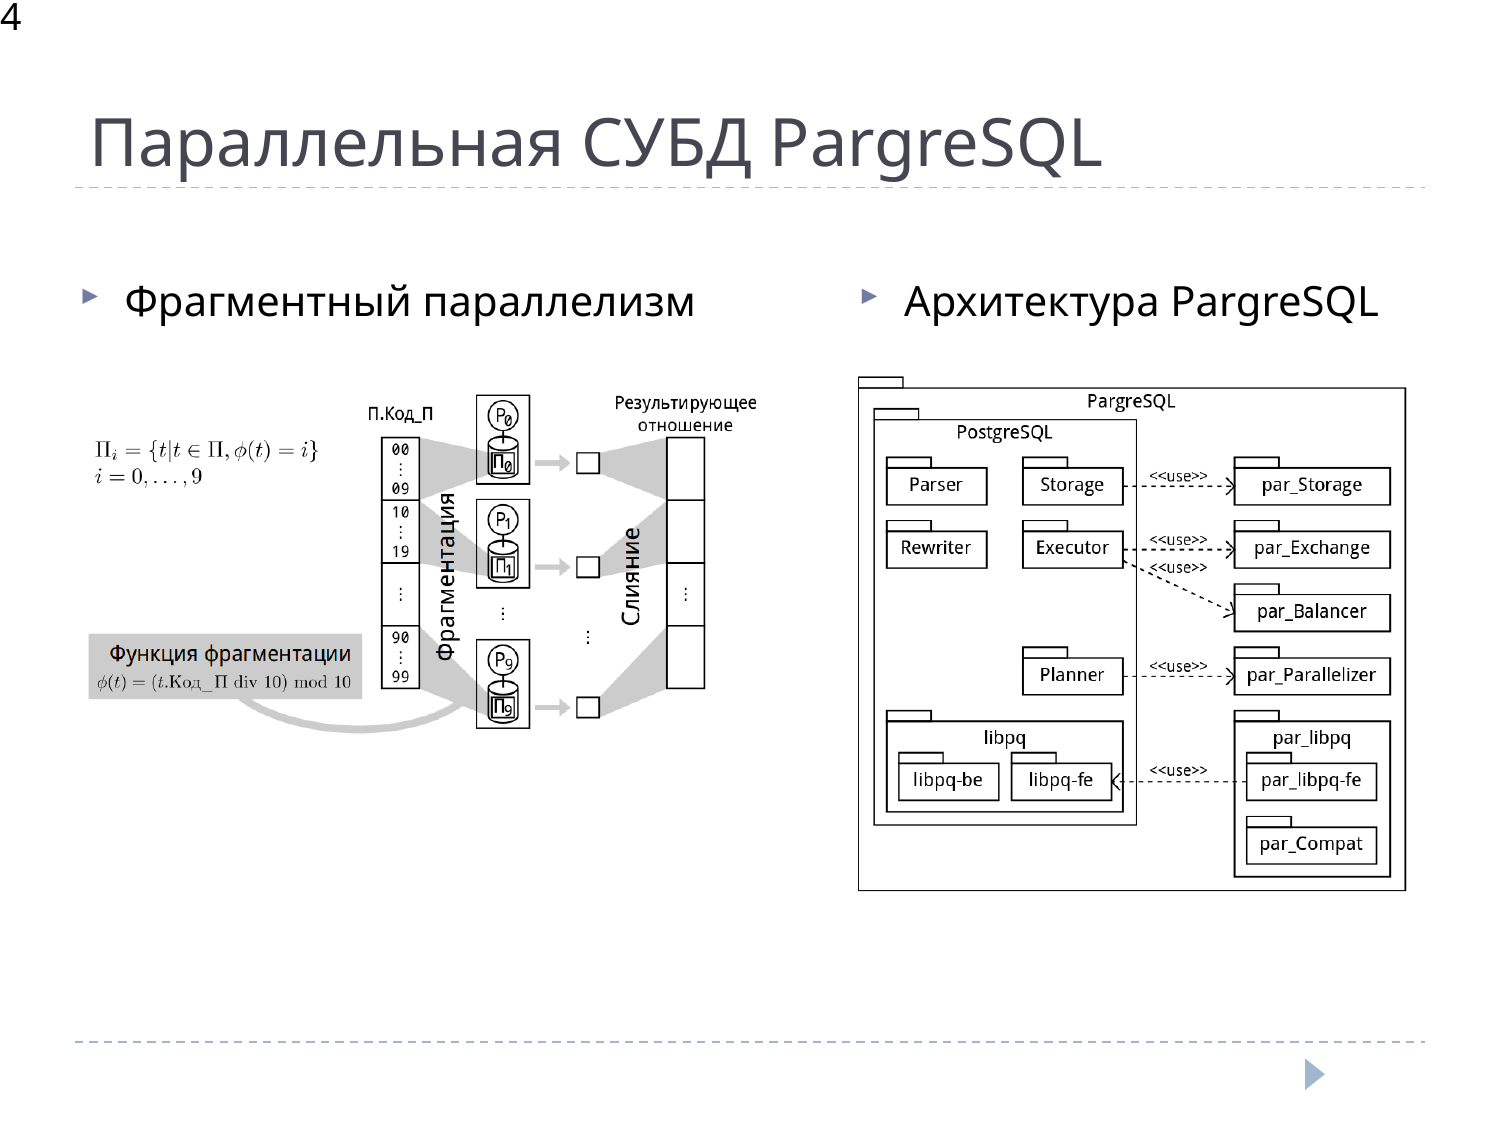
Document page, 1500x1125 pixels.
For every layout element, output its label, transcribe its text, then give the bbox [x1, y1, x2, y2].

list Фрагментный параллелизм [64, 267, 844, 1078]
text_box Архитектура PargreSQL [844, 267, 1500, 1078]
title Параллельная СУБД PargreSQL [75, 24, 1425, 188]
picture [64, 373, 776, 764]
